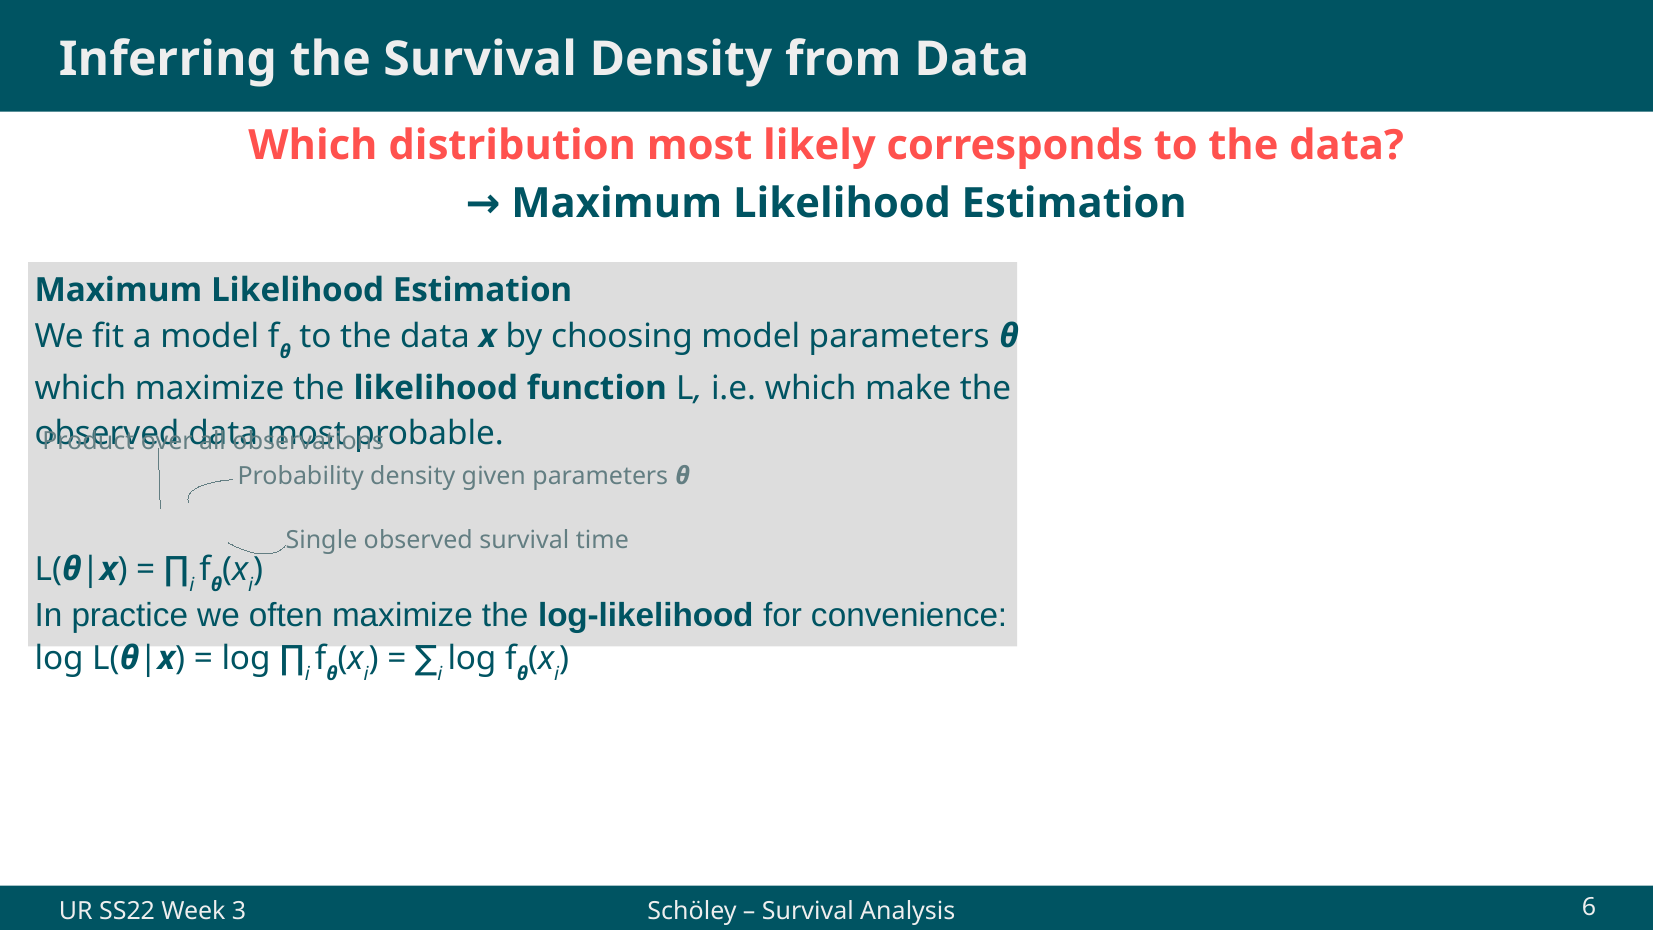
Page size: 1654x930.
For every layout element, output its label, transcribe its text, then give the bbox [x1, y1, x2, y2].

text_box Single observed survival time [270, 514, 589, 559]
title Inferring the Survival Density from Data [58, 0, 1594, 107]
text_box Maximum Likelihood Estimation We fit a model fθ to the data x by choosing model parameters θ which maximize the likelihood function L, i.e. which make the observed data most probable. L(θ|x) = ∏i fθ(xi) In practice we often maximize the log-likelihood for convenience: log L(θ|x) = log ∏i fθ(xi) = ∑i log fθ(xi) [19, 259, 1023, 644]
text_box Product over all observations [27, 415, 345, 460]
text_box Probability density given parameters θ [222, 450, 631, 495]
text_box Which distribution most likely corresponds to the data? → Maximum Likelihood Estimation [19, 107, 1634, 310]
